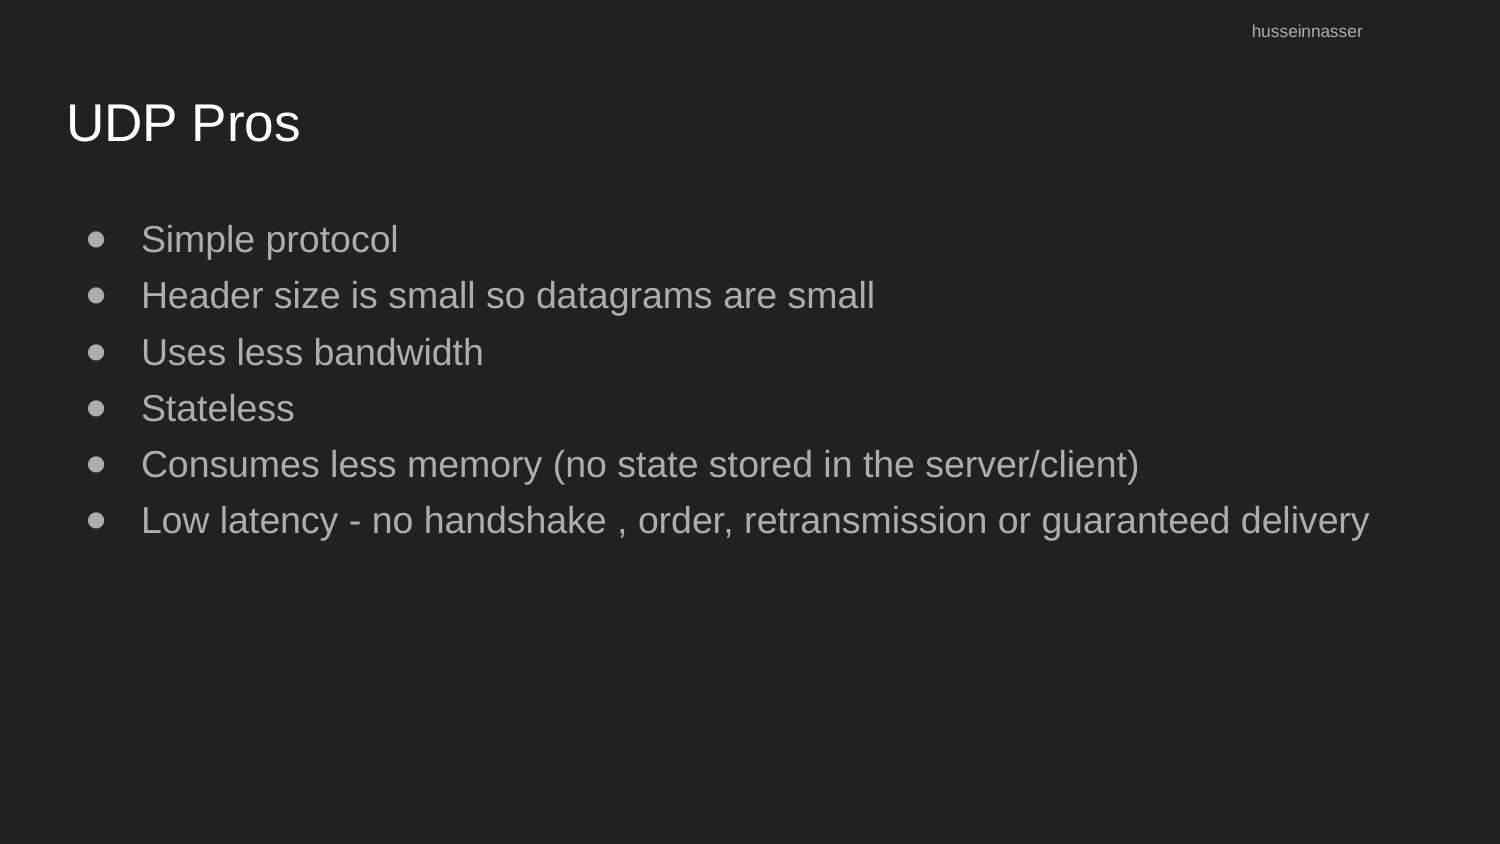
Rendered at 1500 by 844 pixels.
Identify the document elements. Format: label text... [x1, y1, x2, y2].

title UDP Pros [51, 72, 1449, 167]
subtitle husseinnasser [1236, 11, 1492, 53]
list Simple protocol Header size is small so datagrams are small Uses less bandwidth Stateless Consumes less memory (no state stored in the server/client) Low latency - no handshake , order, retransmission or guaranteed delivery [51, 189, 1449, 750]
